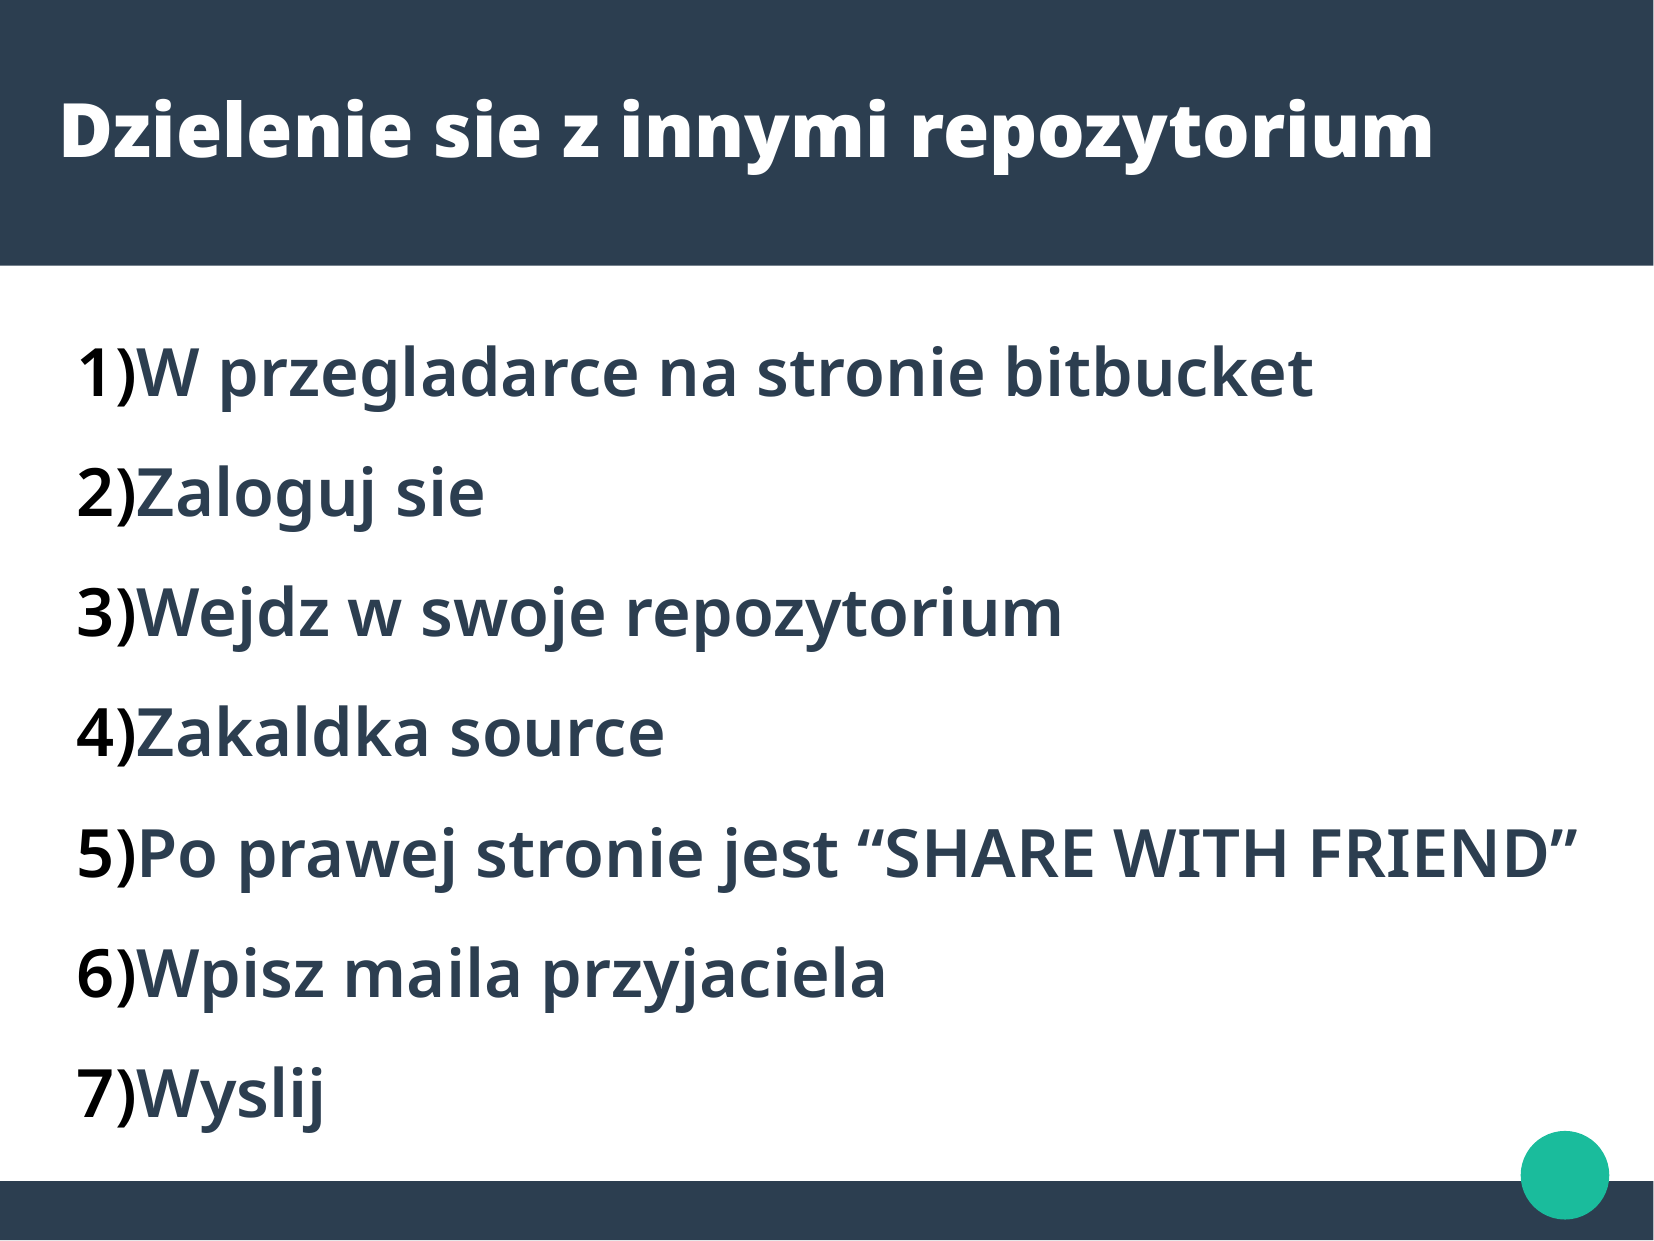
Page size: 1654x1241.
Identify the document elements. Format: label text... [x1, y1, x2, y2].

list W przegladarce na stronie bitbucket Zaloguj sie Wejdz w swoje repozytorium Zakaldka source Po prawej stronie jest “SHARE WITH FRIEND” Wpisz maila przyjaciela Wyslij [59, 324, 1595, 1152]
title Dzielenie sie z innymi repozytorium [59, 49, 1595, 207]
